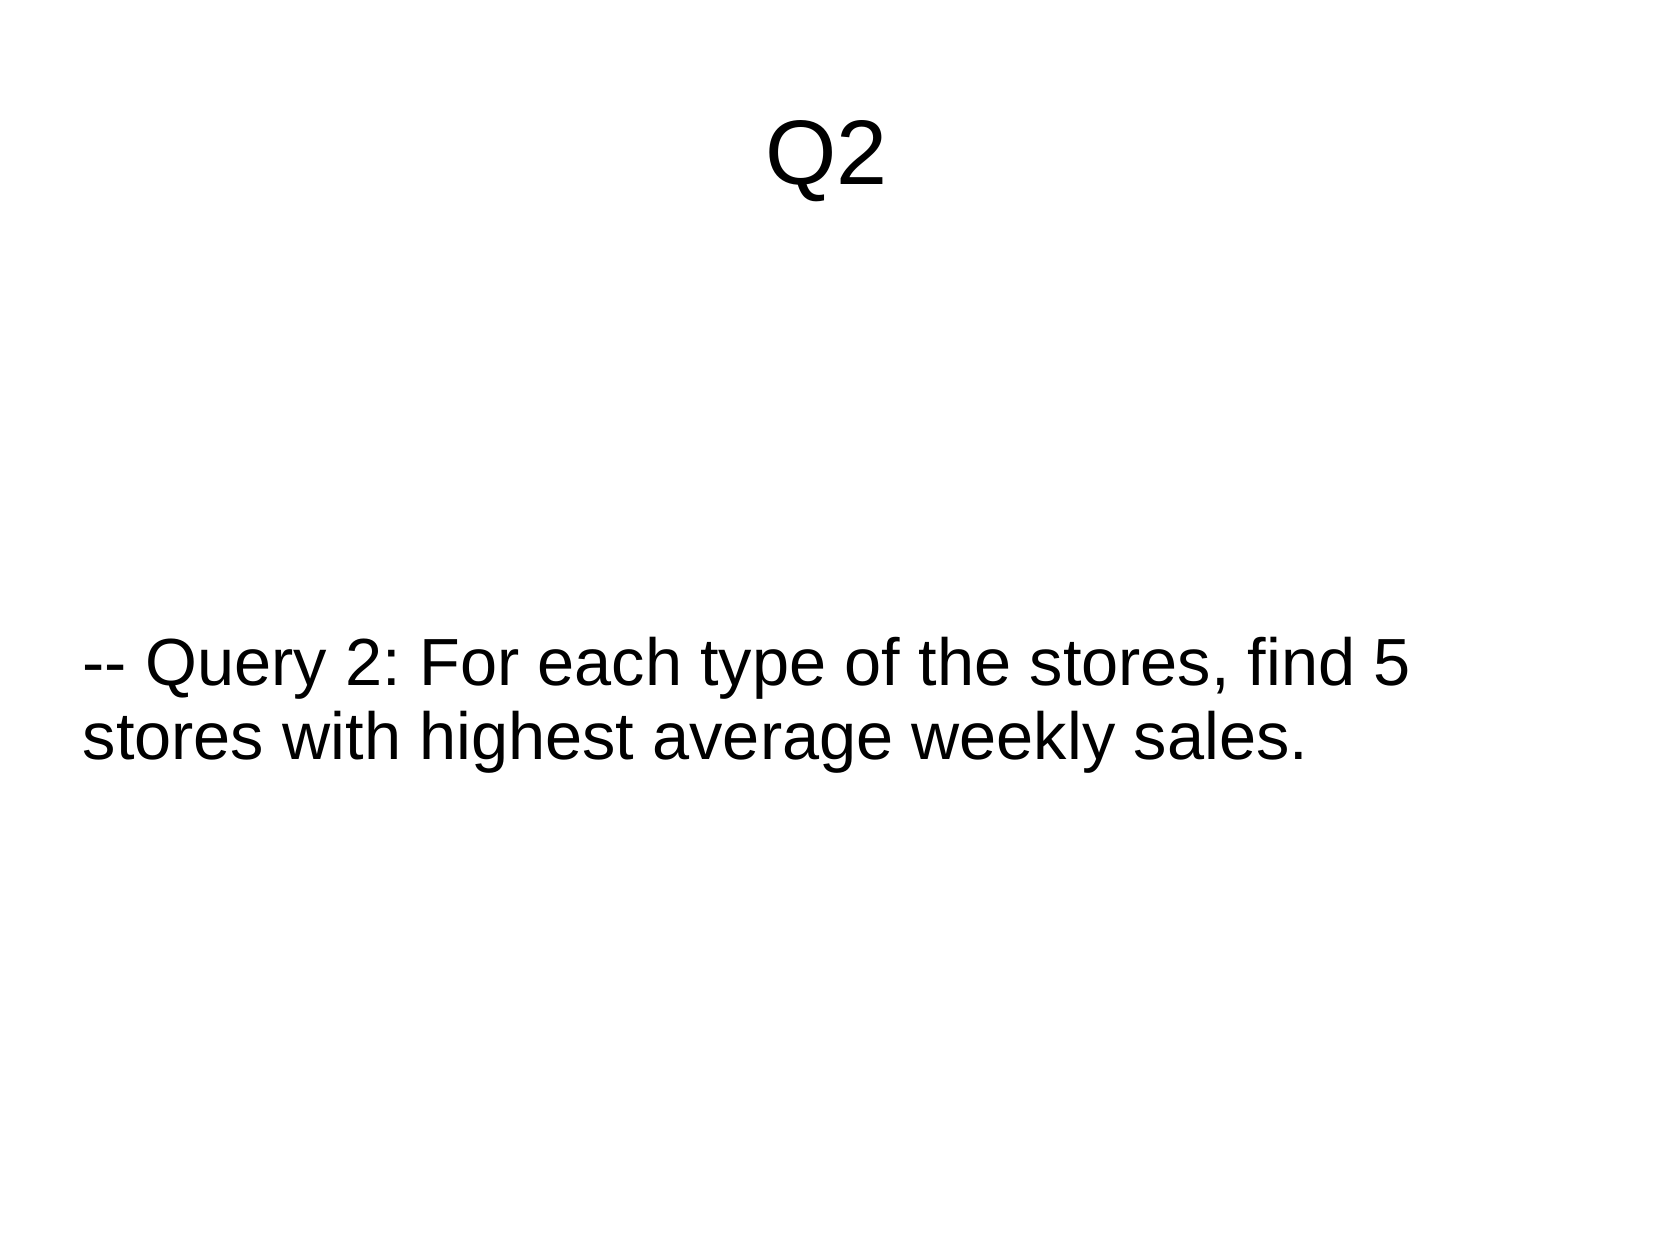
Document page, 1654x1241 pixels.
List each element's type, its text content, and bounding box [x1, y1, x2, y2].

subtitle -- Query 2: For each type of the stores, find 5 stores with highest average weekly sales. [82, 290, 1571, 1109]
title Q2 [82, 49, 1571, 257]
